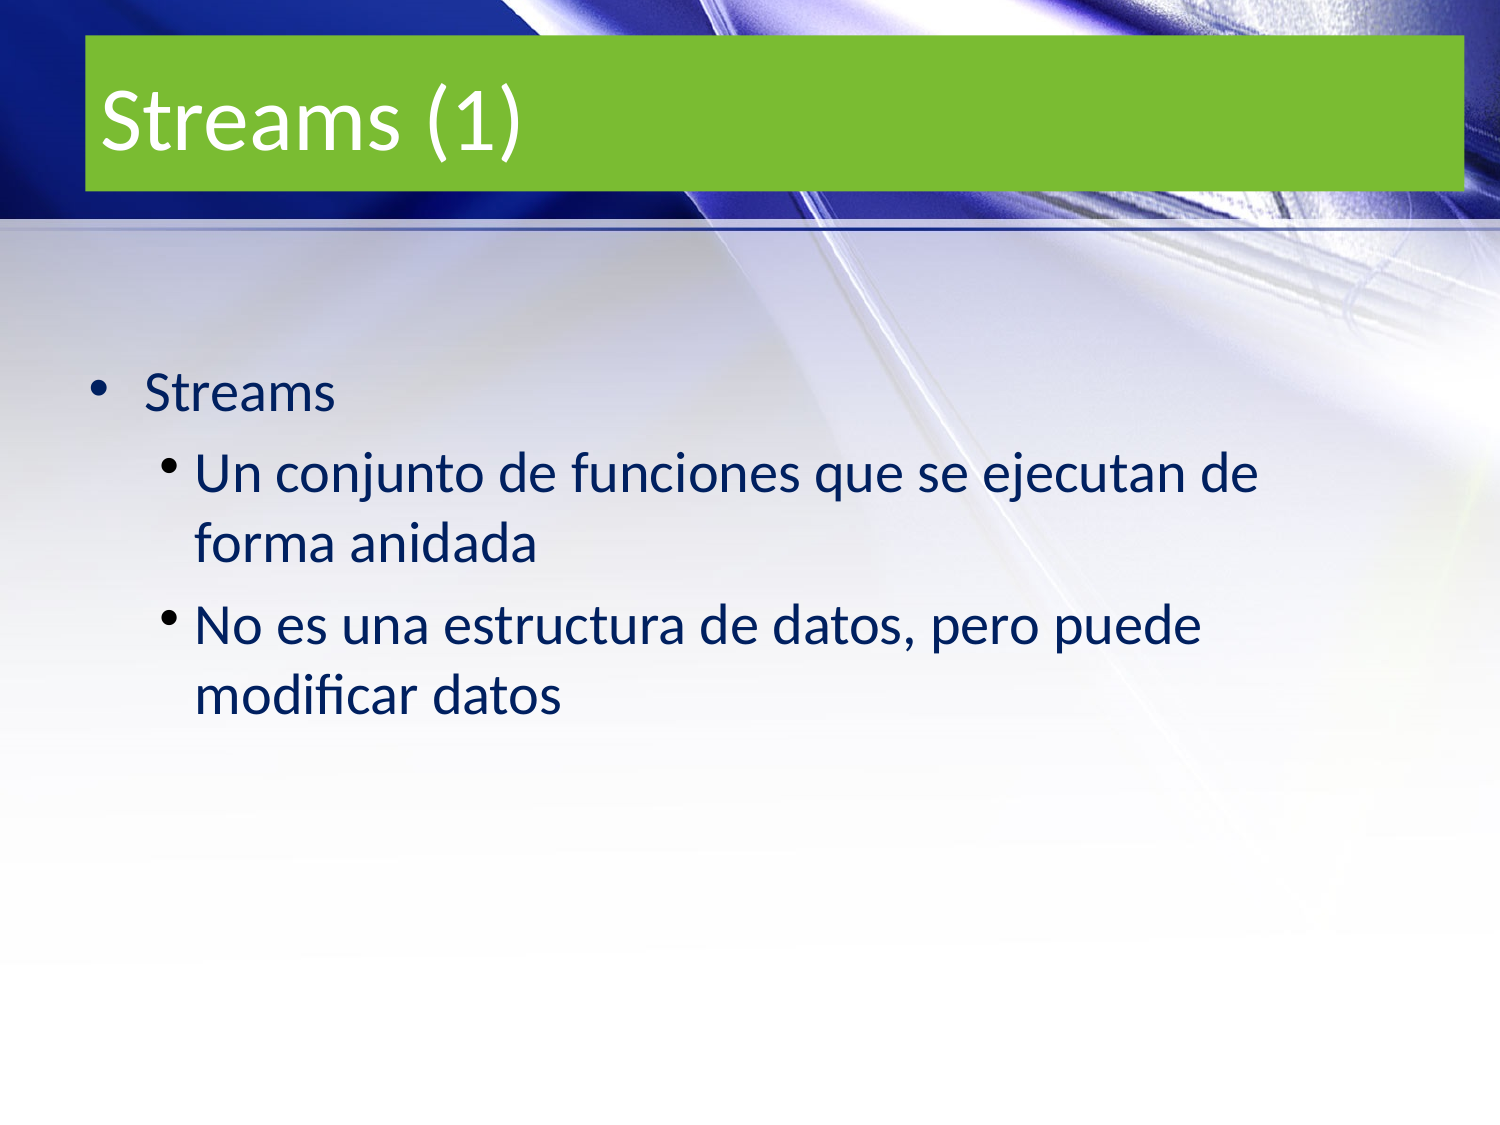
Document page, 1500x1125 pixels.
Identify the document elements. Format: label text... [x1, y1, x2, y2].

text_box Streams Un conjunto de funciones que se ejecutan de forma anidada No es una estructura de datos, pero puede modificar datos [73, 345, 1424, 989]
text_box Streams (1) [85, 35, 1465, 192]
picture [0, 0, 1500, 1125]
